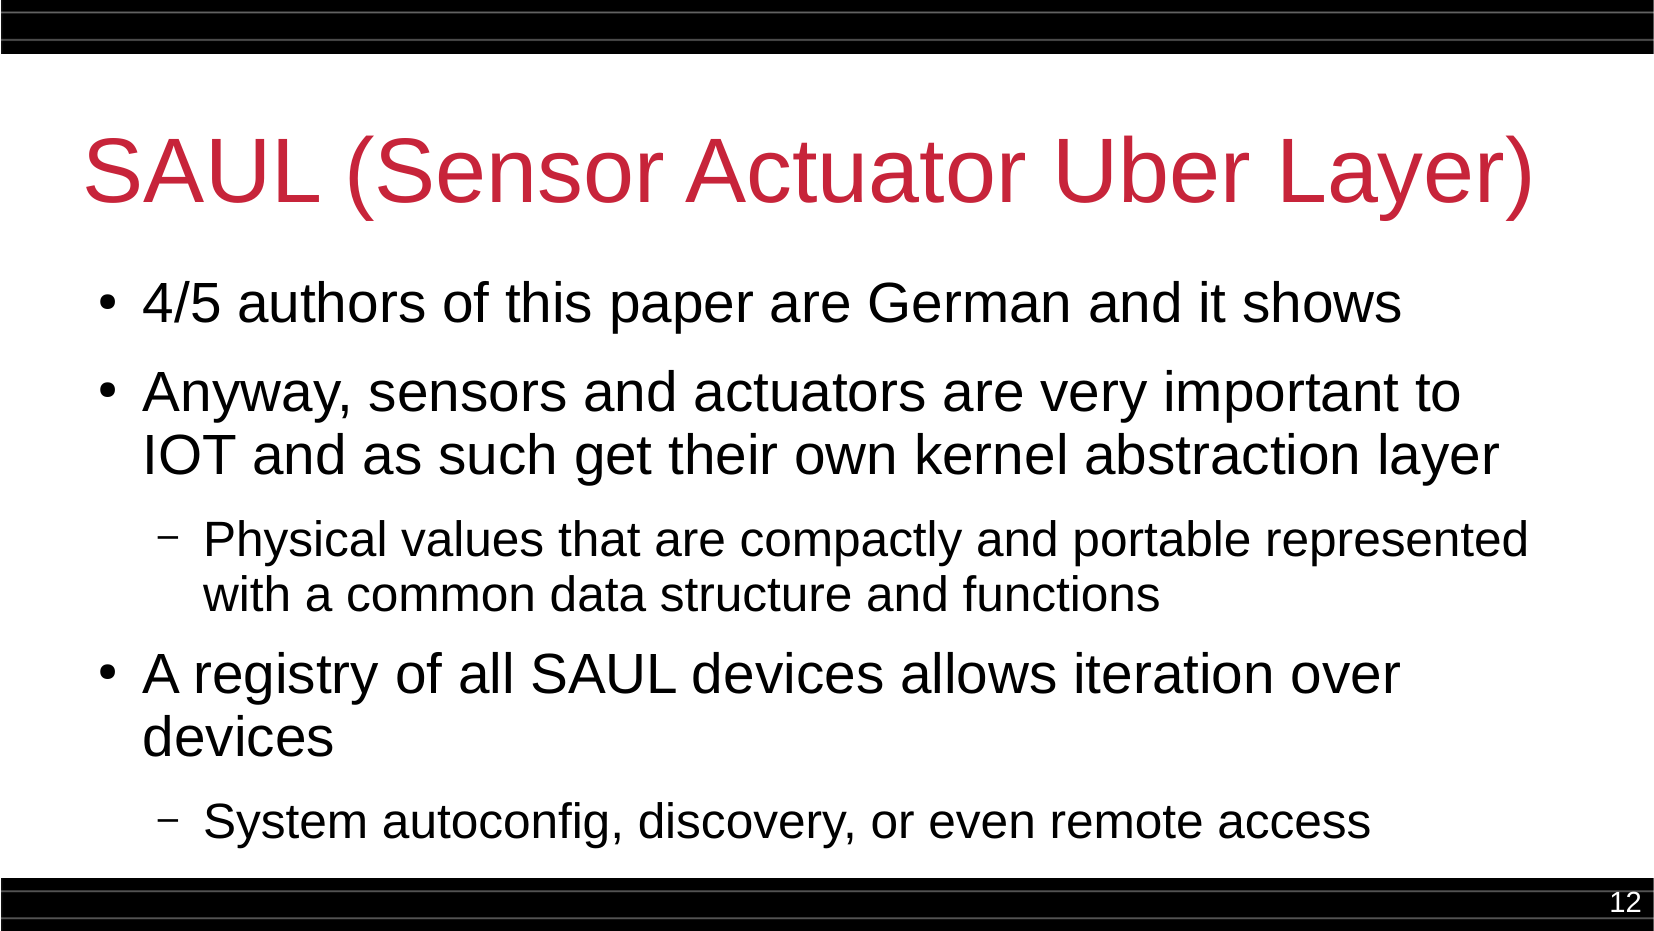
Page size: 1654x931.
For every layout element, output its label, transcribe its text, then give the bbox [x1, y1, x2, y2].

list 4/5 authors of this paper are German and it shows Anyway, sensors and actuators are very important to IOT and as such get their own kernel abstraction layer Physical values that are compactly and portable represented with a common data structure and functions A registry of all SAUL devices allows iteration over devices System autoconfig, discovery, or even remote access [82, 271, 1571, 851]
picture [1, 878, 1654, 931]
title SAUL (Sensor Actuator Uber Layer) [82, 92, 1571, 249]
picture [1, 0, 1654, 54]
